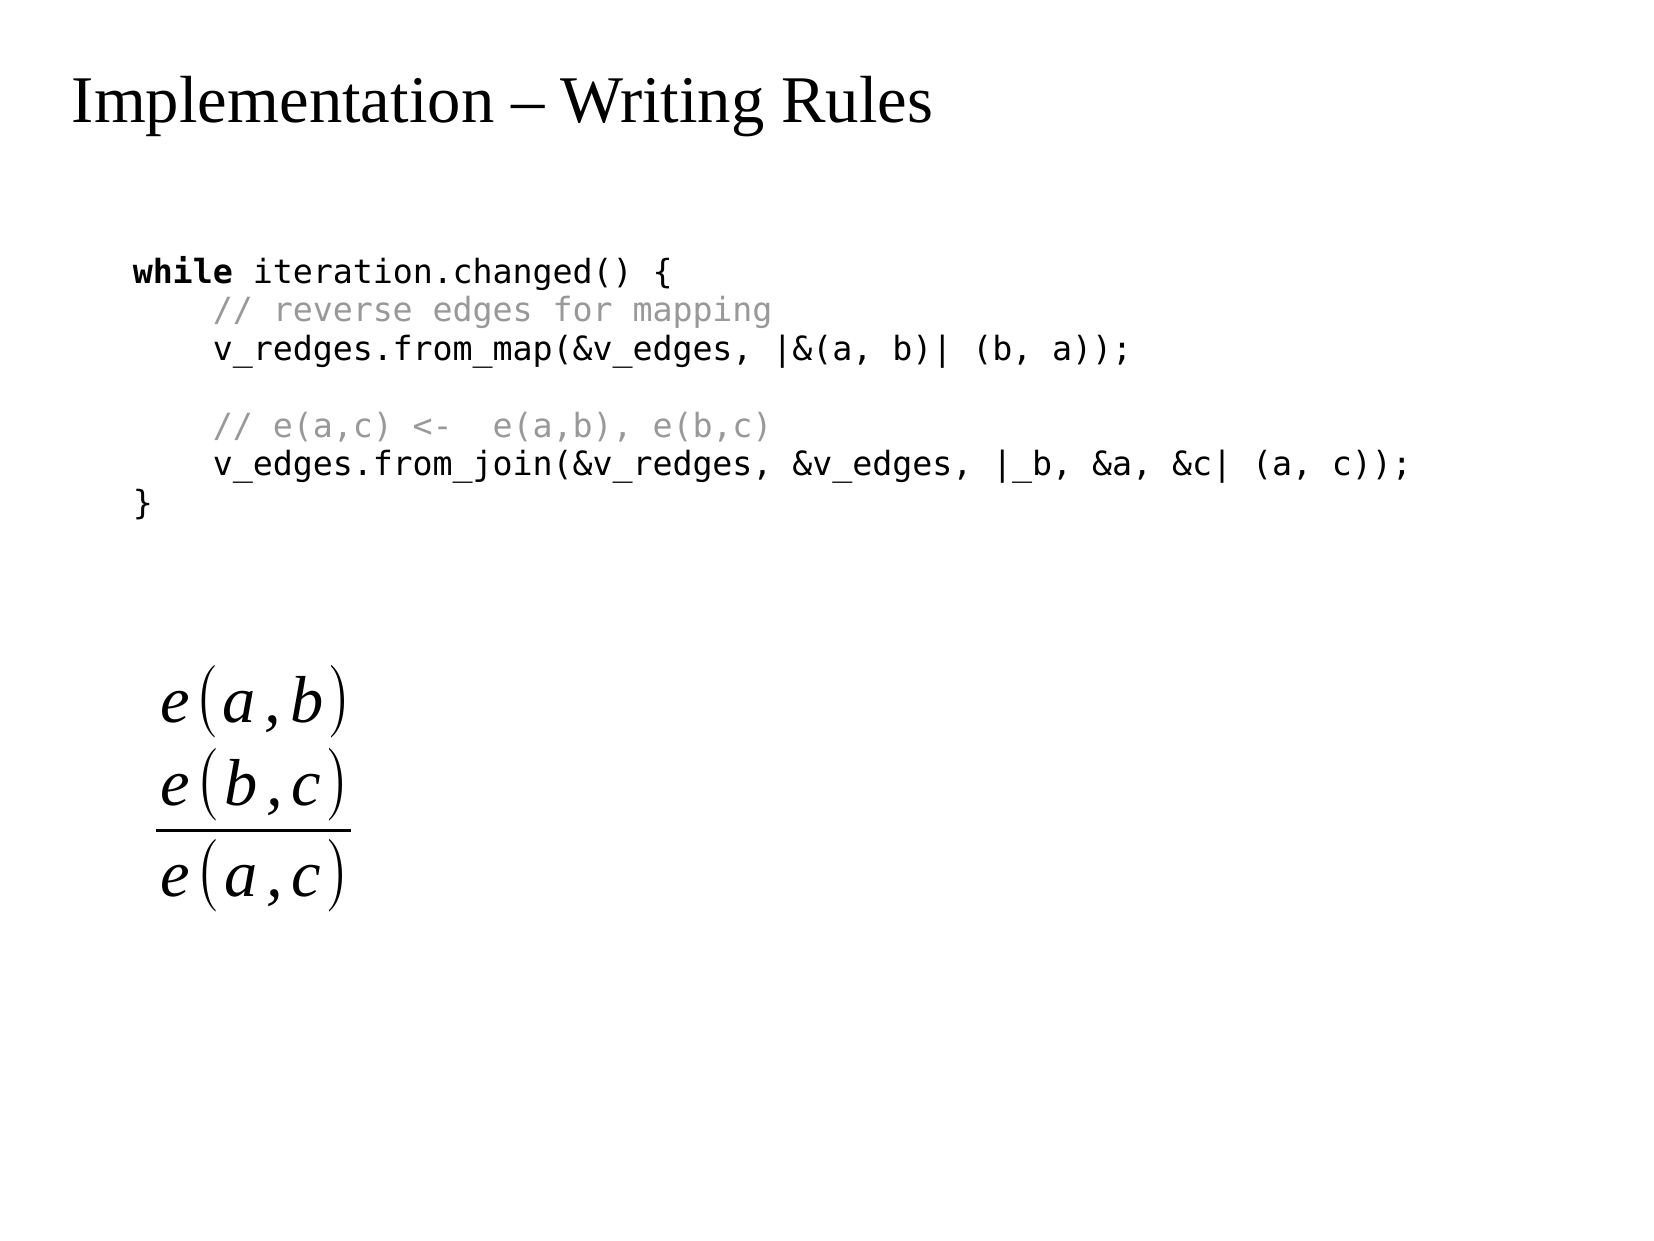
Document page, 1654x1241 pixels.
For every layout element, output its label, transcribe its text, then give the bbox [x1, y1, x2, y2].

text_box while iteration.changed() { // reverse edges for mapping v_redges.from_map(&v_edges, |&(a, b)| (b, a)); // e(a,c) <- e(a,b), e(b,c) v_edges.from_join(&v_redges, &v_edges, |_b, &a, &c| (a, c)); } [118, 244, 1621, 1069]
chart [146, 661, 361, 916]
title Implementation – Writing Rules [71, 49, 1561, 151]
